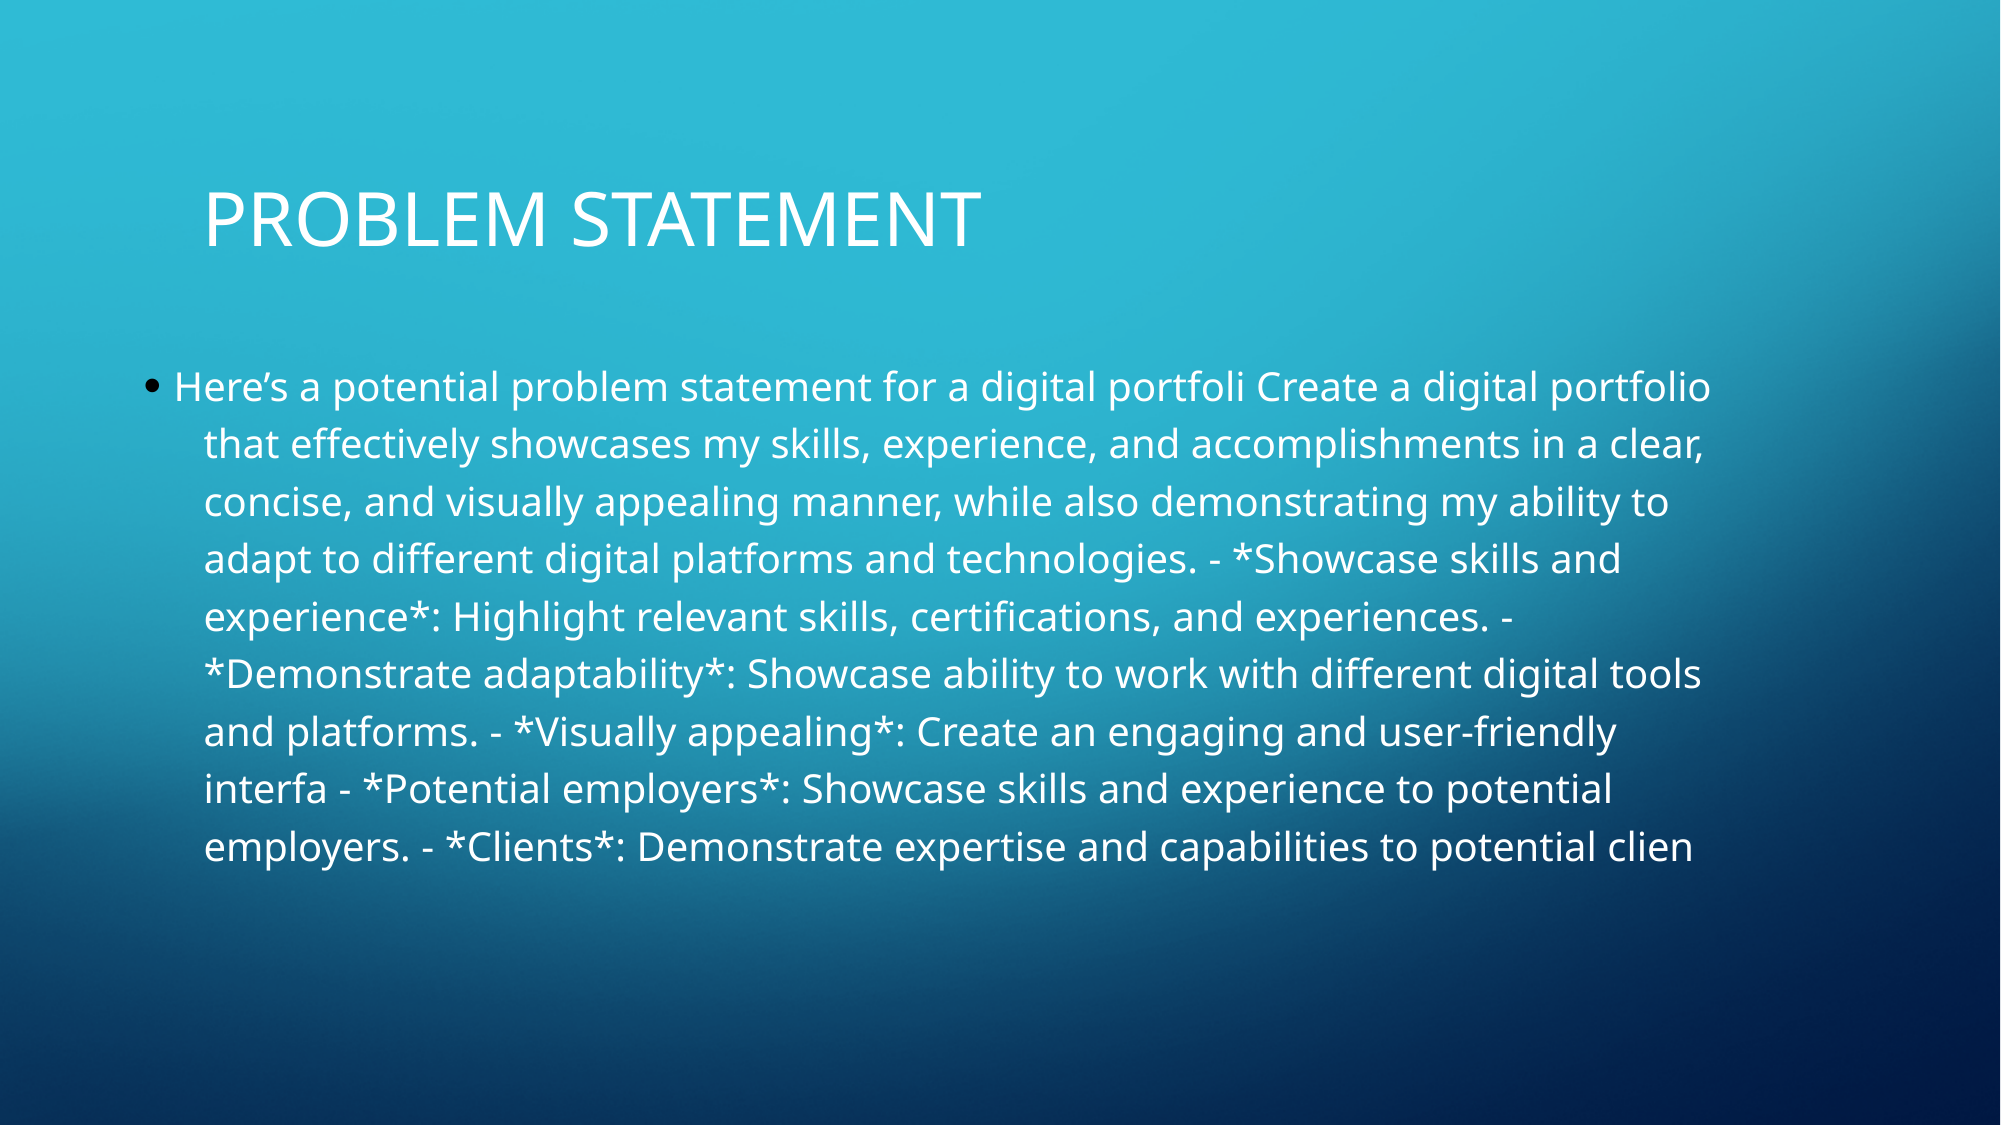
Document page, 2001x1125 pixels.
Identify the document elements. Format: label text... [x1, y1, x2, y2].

title PROBLEM STATEMENT [187, 101, 1813, 344]
list Here’s a potential problem statement for a digital portfoli Create a digital portfolio that effectively showcases my skills, experience, and accomplishments in a clear, concise, and visually appealing manner, while also demonstrating my ability to adapt to different digital platforms and technologies. - *Showcase skills and experience*: Highlight relevant skills, certifications, and experiences. - *Demonstrate adaptability*: Showcase ability to work with different digital tools and platforms. - *Visually appealing*: Create an engaging and user-friendly interfa - *Potential employers*: Showcase skills and experience to potential employers. - *Clients*: Demonstrate expertise and capabilities to potential clien [128, 343, 1754, 925]
